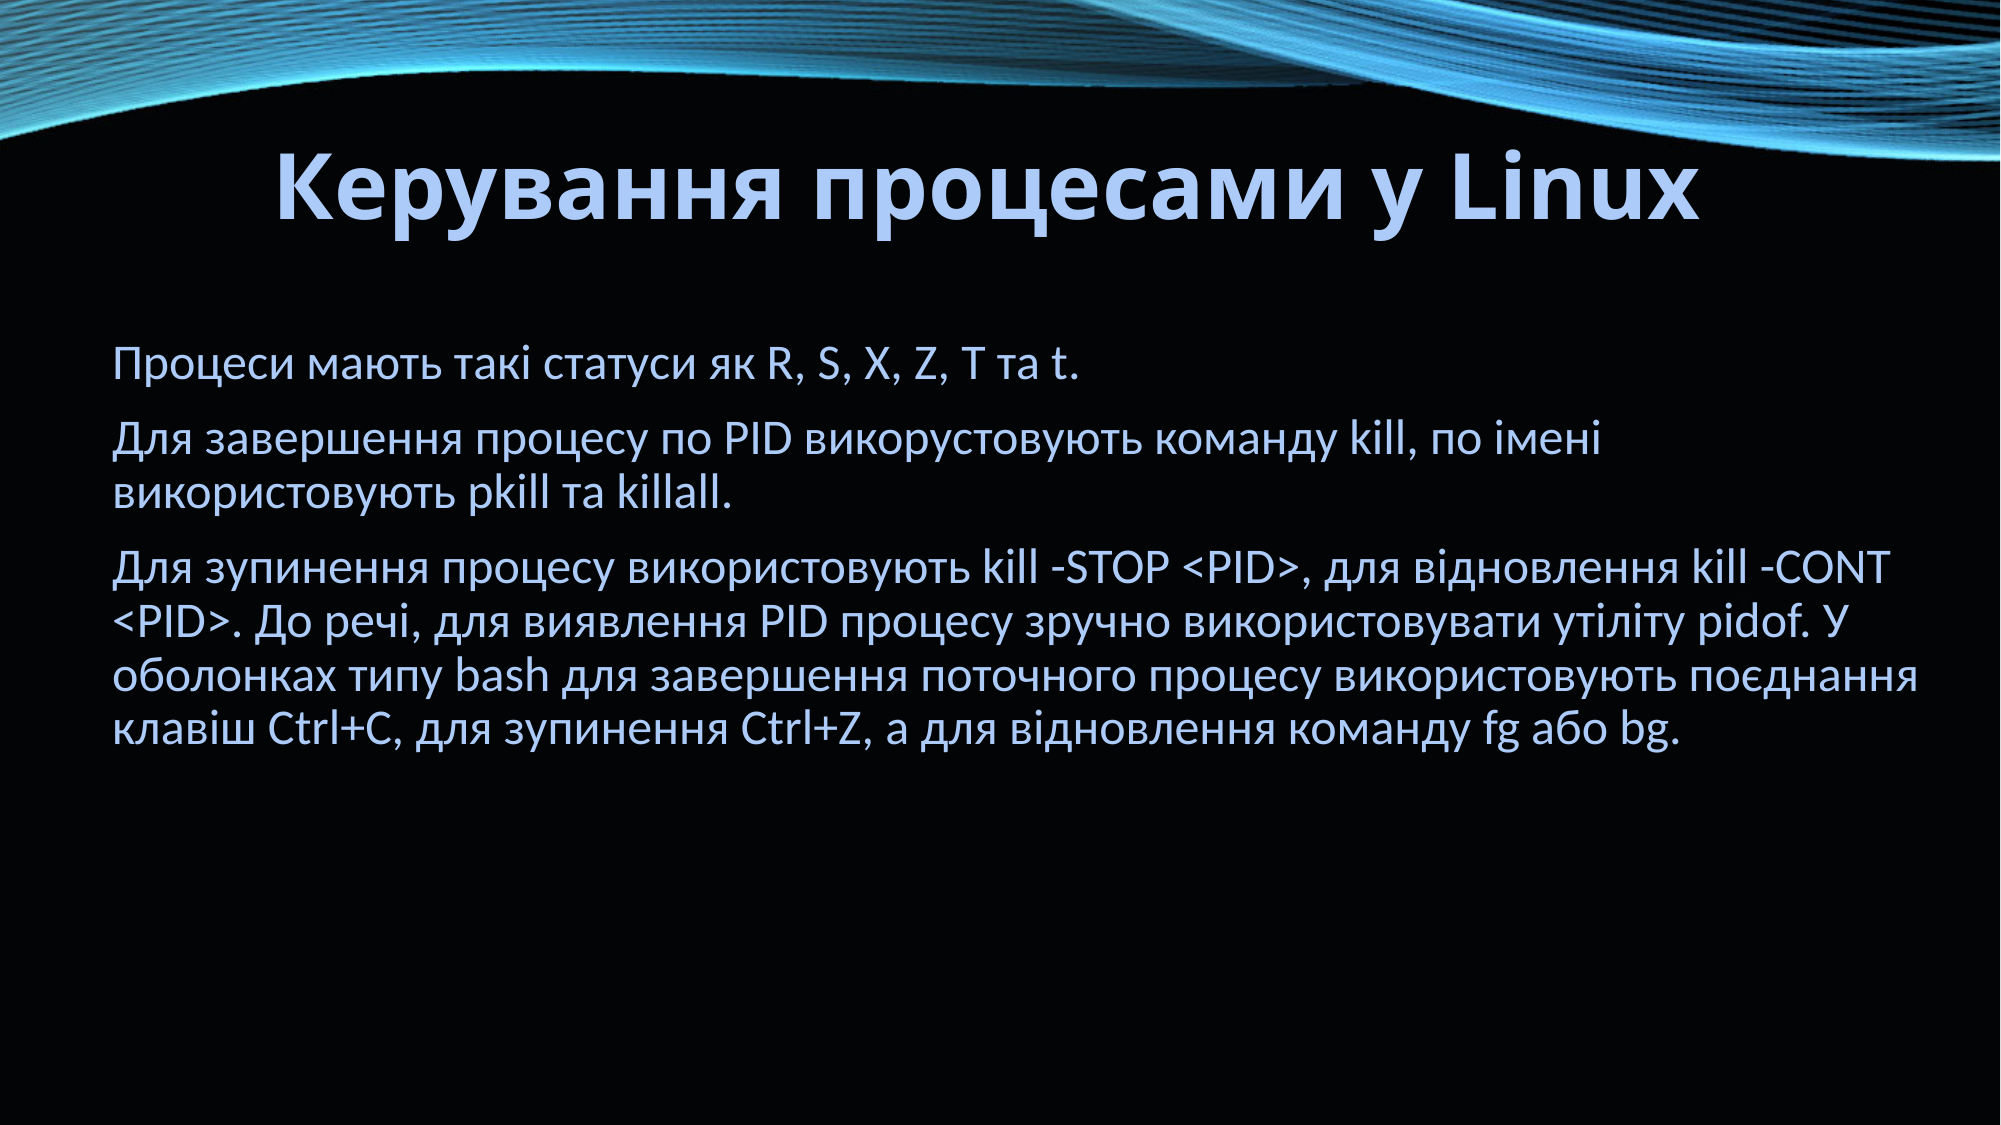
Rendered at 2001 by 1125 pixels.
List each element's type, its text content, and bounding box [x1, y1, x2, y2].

list Процеси мають такі статуси як R, S, X, Z, T та t. Для завершення процесу по PID викорустовують команду kill, по імені використовують pkill та killall. Для зупинення процесу використовують kill -STOP <PID>, для відновлення kill -CONT <PID>. До речі, для виявлення PID процесу зручно використовувати утіліту pidof. У оболонках типу bash для завершення поточного процесу використовують поєднання клавіш Ctrl+C, для зупинення Ctrl+Z, а для відновлення команду fg або bg. [59, 328, 1940, 1043]
title Керування процесами у Linux [59, 81, 1916, 299]
picture [0, 0, 2001, 1125]
